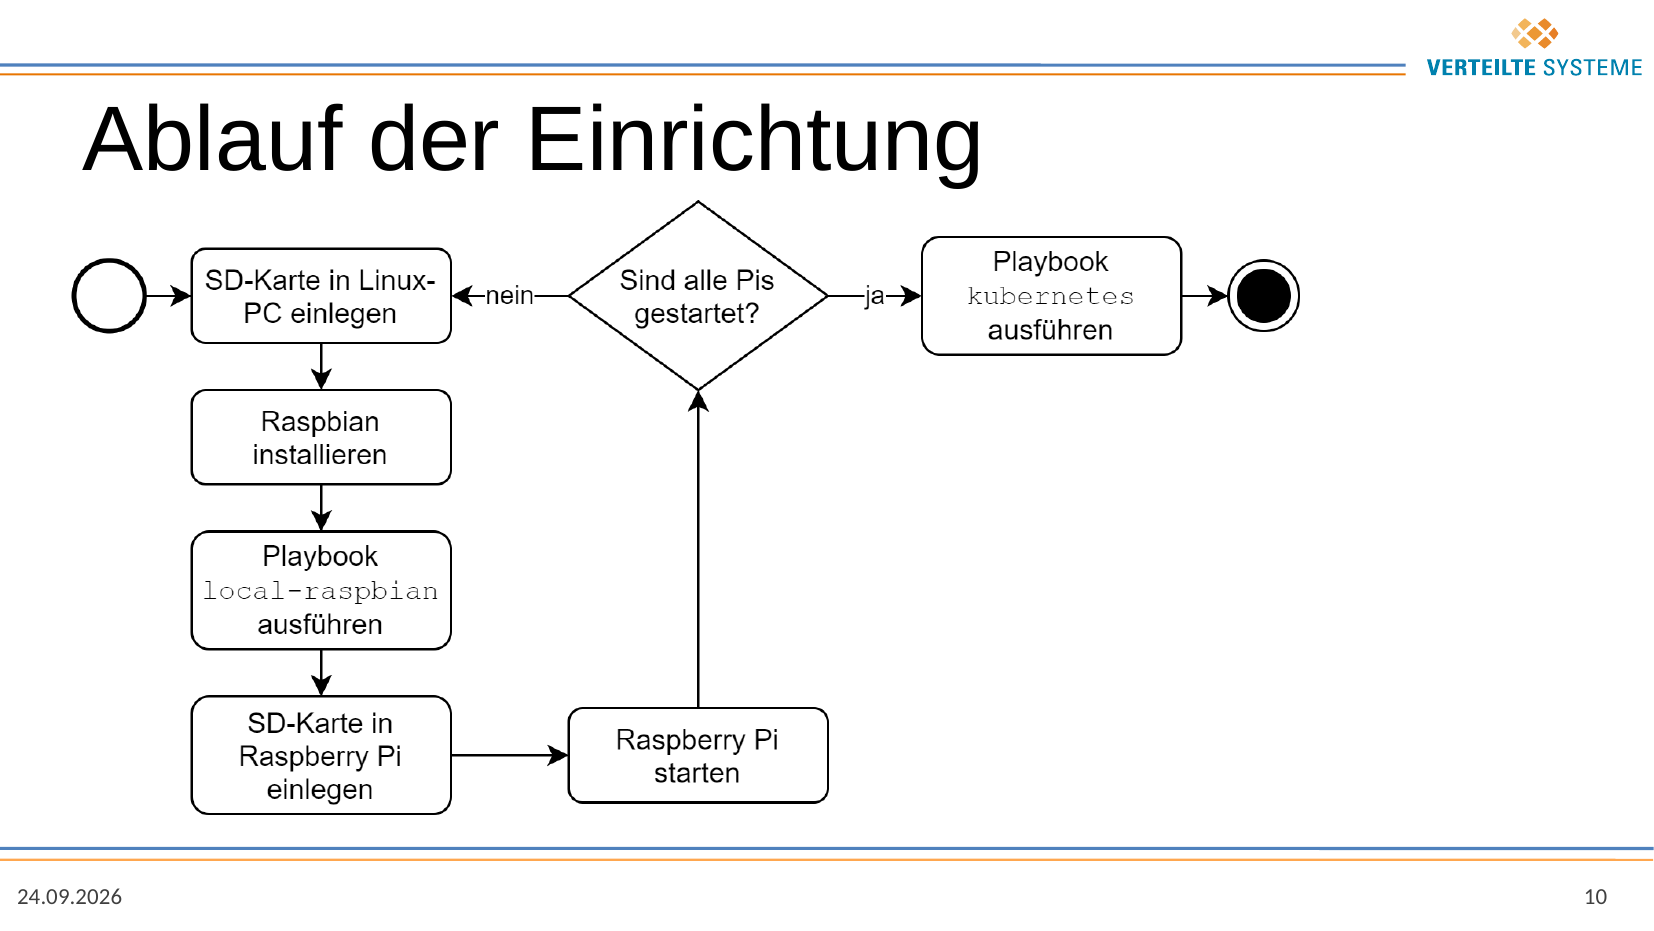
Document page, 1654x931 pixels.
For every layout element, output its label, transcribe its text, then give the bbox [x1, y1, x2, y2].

picture [70, 200, 1300, 815]
title Ablauf der Einrichtung [82, 60, 1571, 216]
